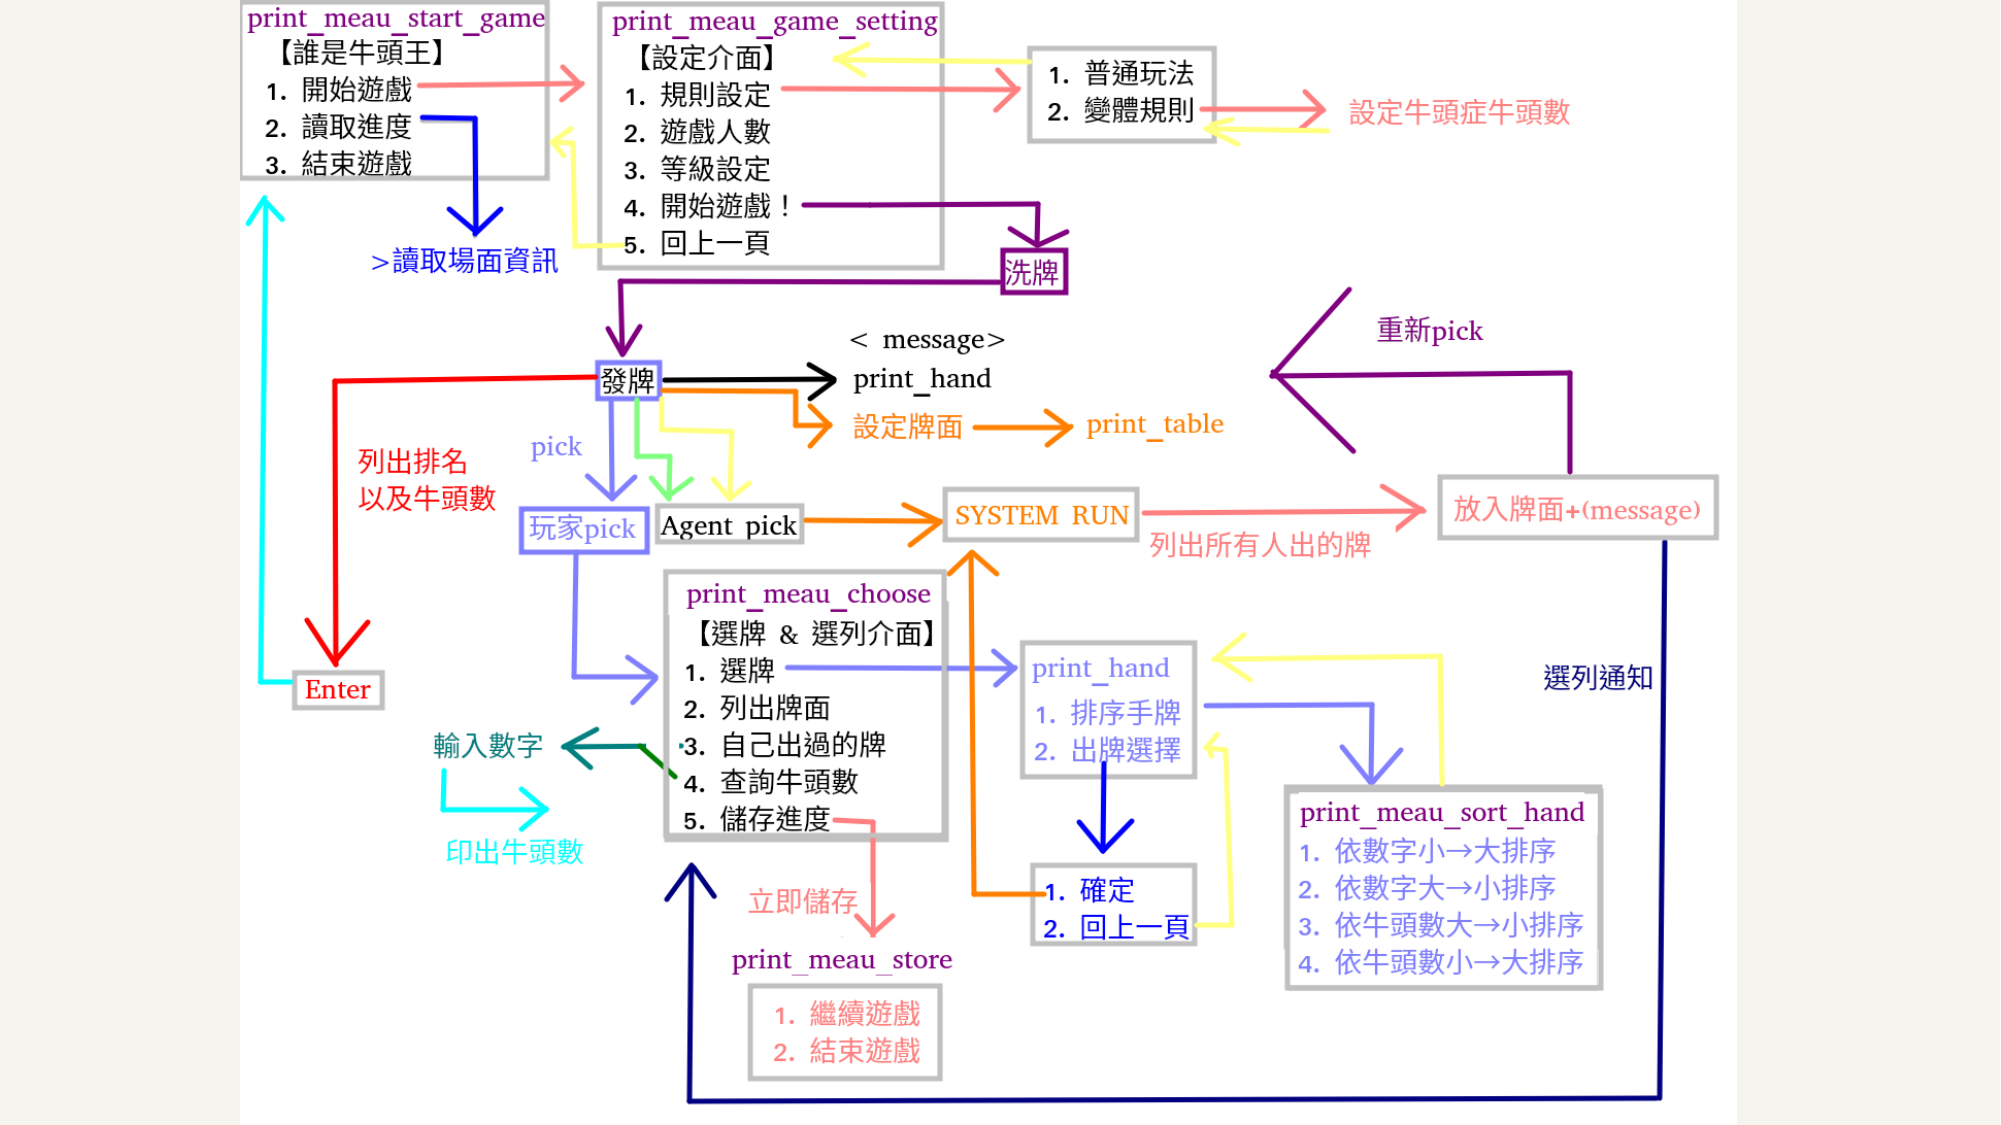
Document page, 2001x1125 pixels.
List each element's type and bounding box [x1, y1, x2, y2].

picture [240, 0, 1737, 1125]
